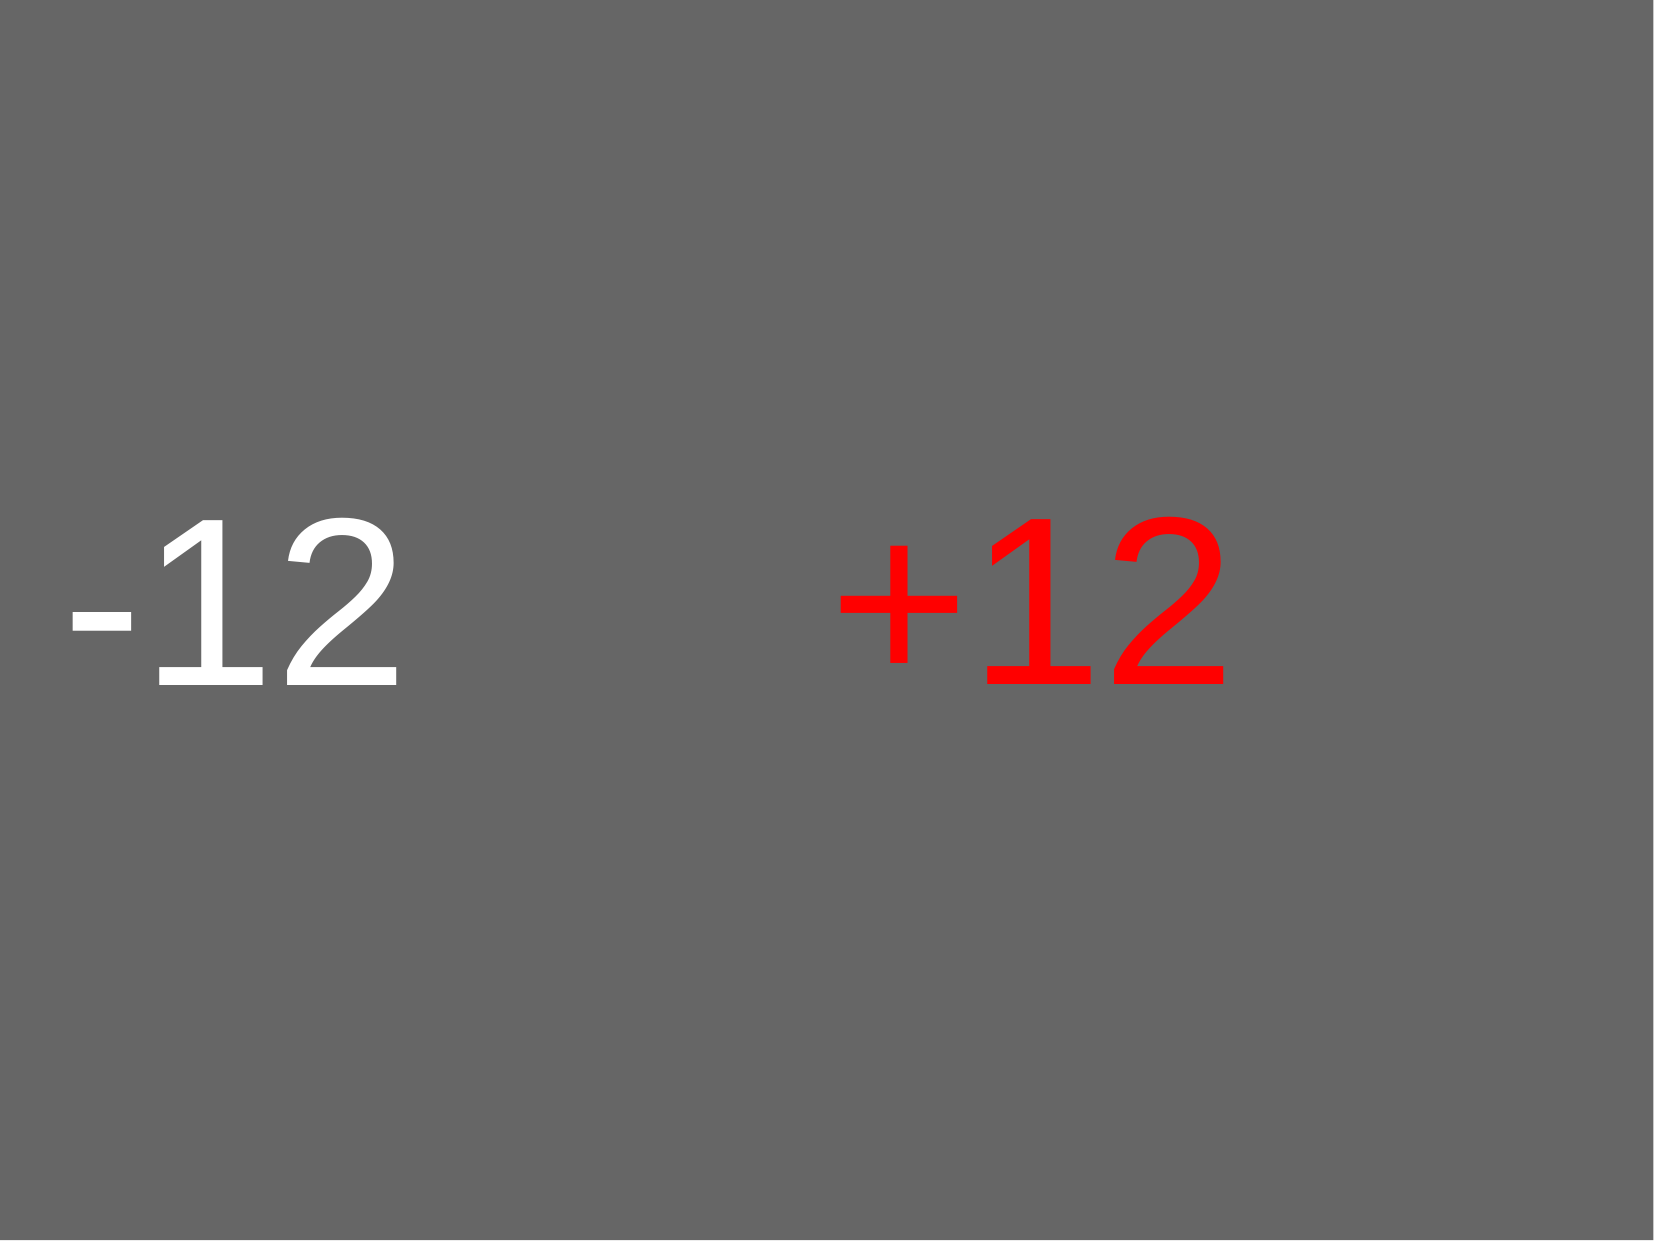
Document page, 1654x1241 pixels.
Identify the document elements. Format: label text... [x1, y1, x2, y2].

text_box +12 [814, 460, 1406, 743]
text_box -12 [47, 461, 674, 745]
text_box [0, 0, 1654, 1241]
